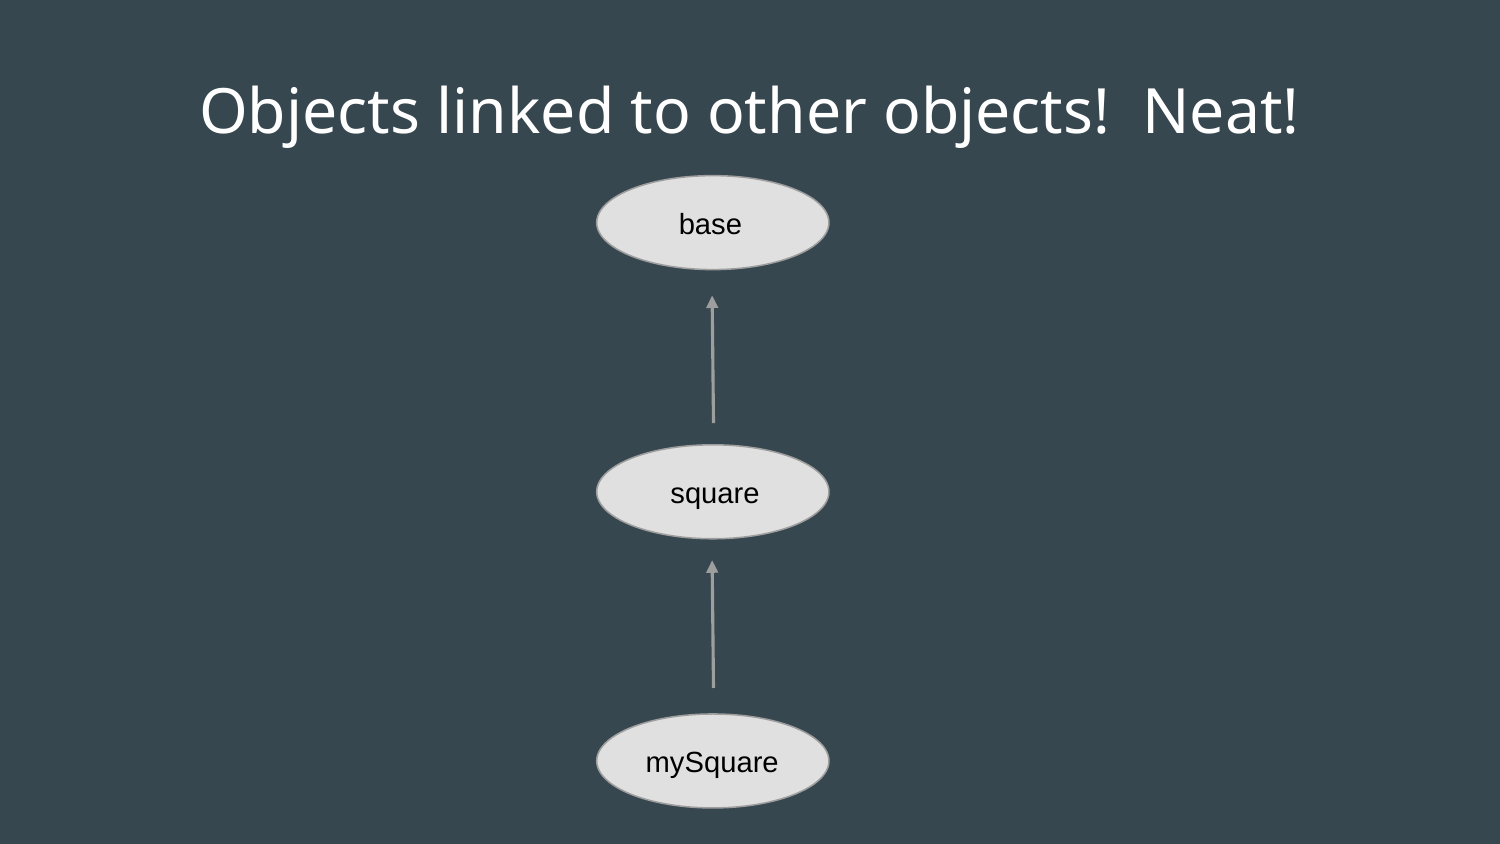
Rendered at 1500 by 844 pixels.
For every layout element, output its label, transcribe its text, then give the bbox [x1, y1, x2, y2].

text_box base [596, 175, 829, 270]
title Objects linked to other objects! Neat! [51, 55, 1449, 150]
text_box mySquare [596, 713, 829, 808]
text_box square [596, 444, 829, 539]
